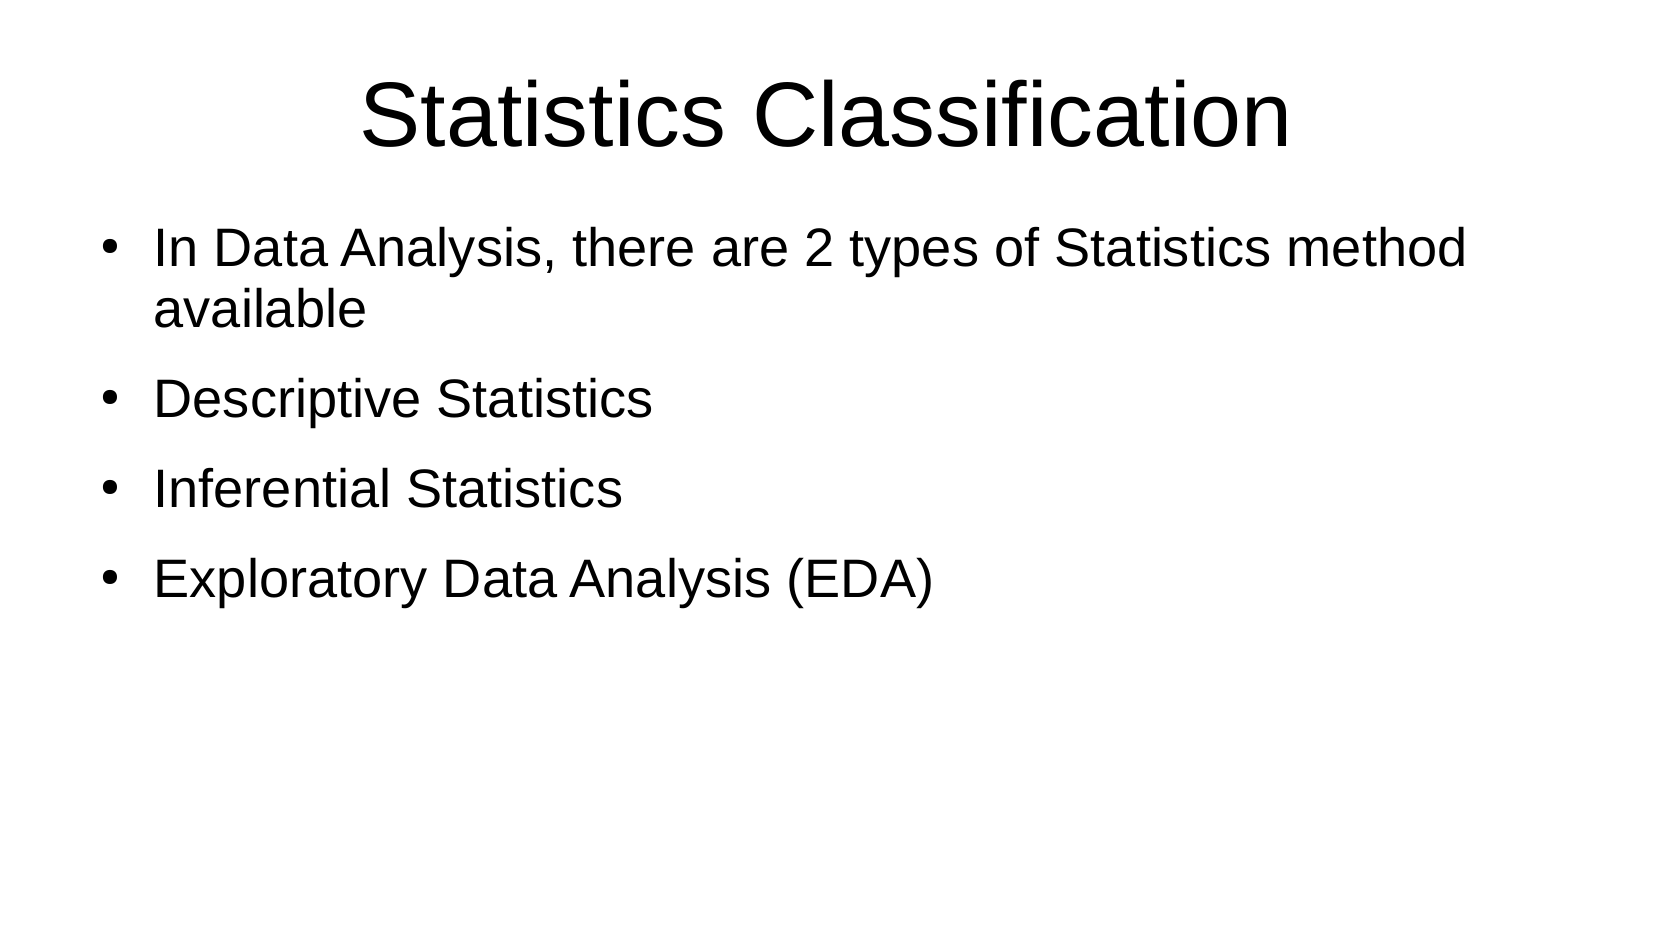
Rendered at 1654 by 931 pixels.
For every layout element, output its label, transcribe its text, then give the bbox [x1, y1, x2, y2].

title Statistics Classification [82, 37, 1571, 193]
list In Data Analysis, there are 2 types of Statistics method available Descriptive Statistics Inferential Statistics Exploratory Data Analysis (EDA) [82, 217, 1571, 758]
